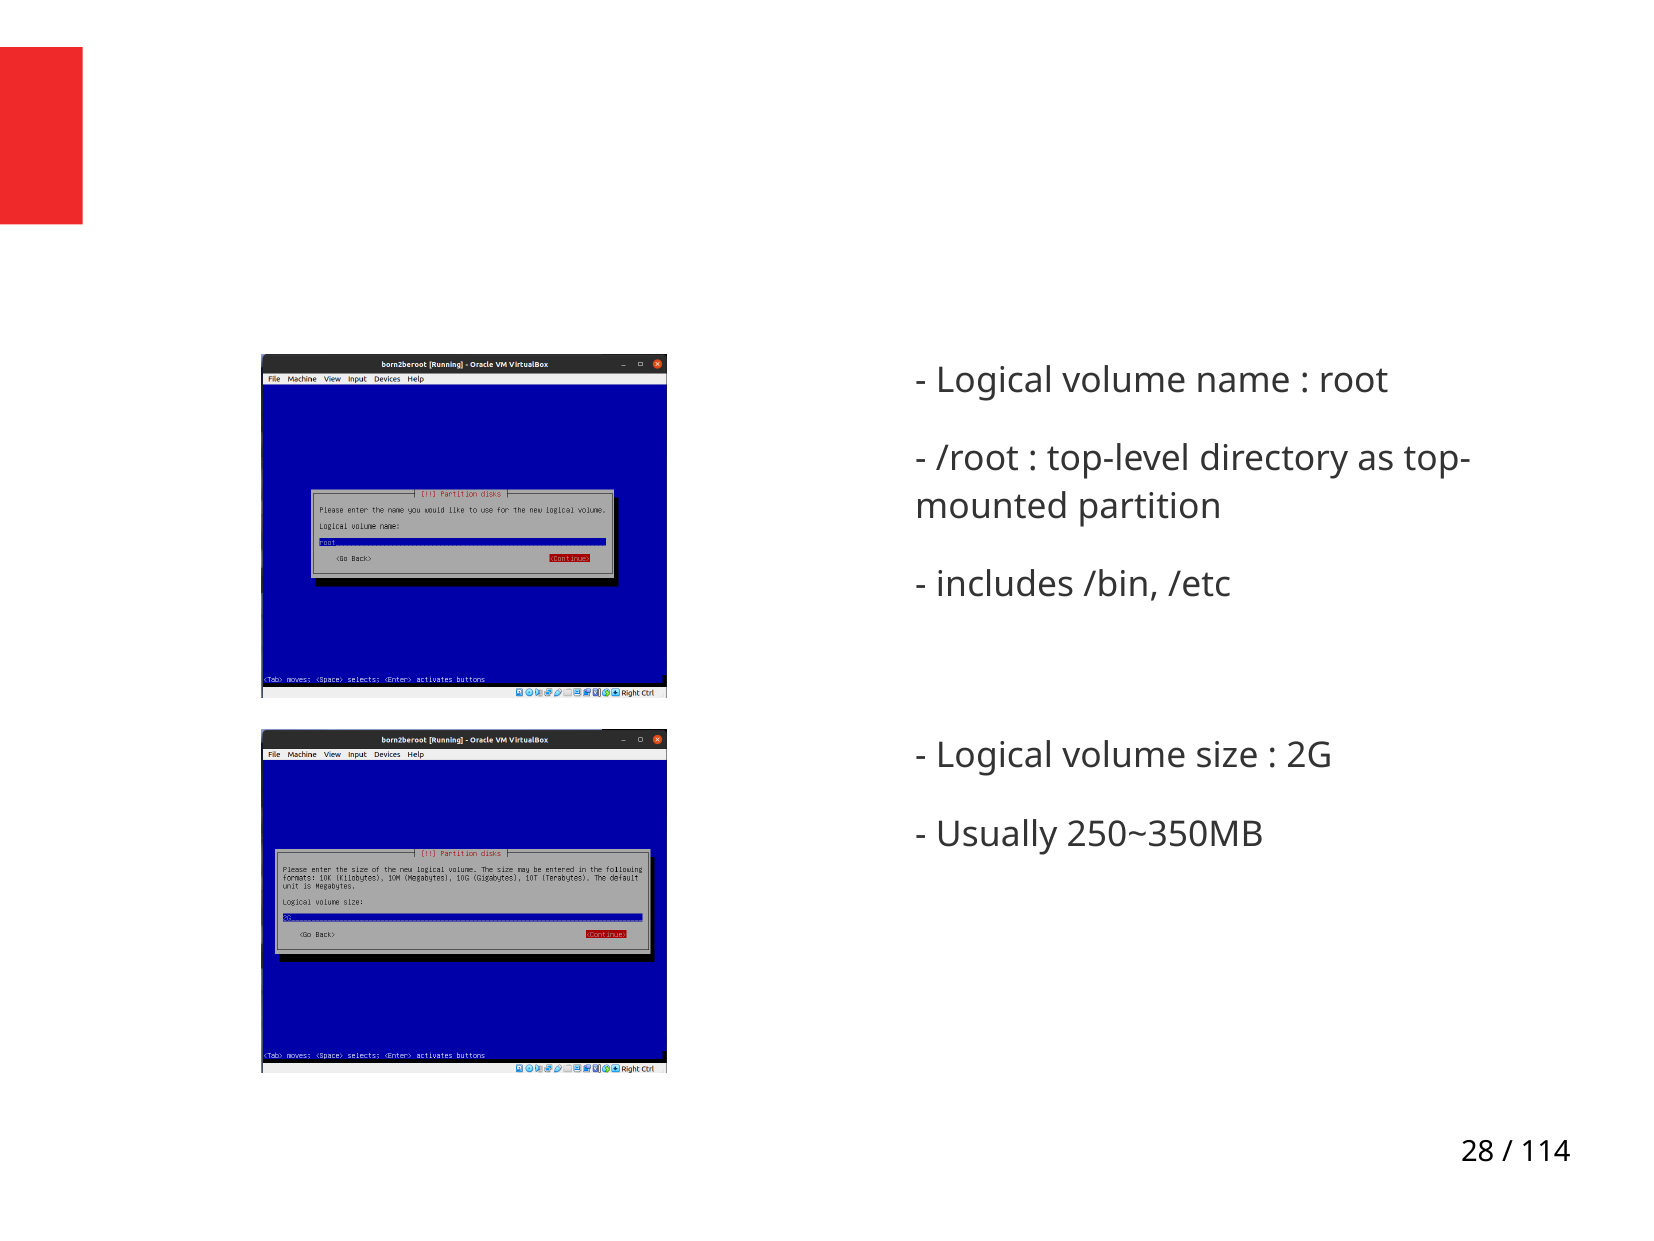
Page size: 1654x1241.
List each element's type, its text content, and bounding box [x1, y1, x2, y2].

list - Logical volume size : 2G - Usually 250~350MB [844, 730, 1536, 1074]
picture [261, 354, 667, 698]
list - Logical volume name : root - /root : top-level directory as top-mounted partition - includes /bin, /etc [844, 354, 1536, 698]
picture [261, 729, 667, 1074]
